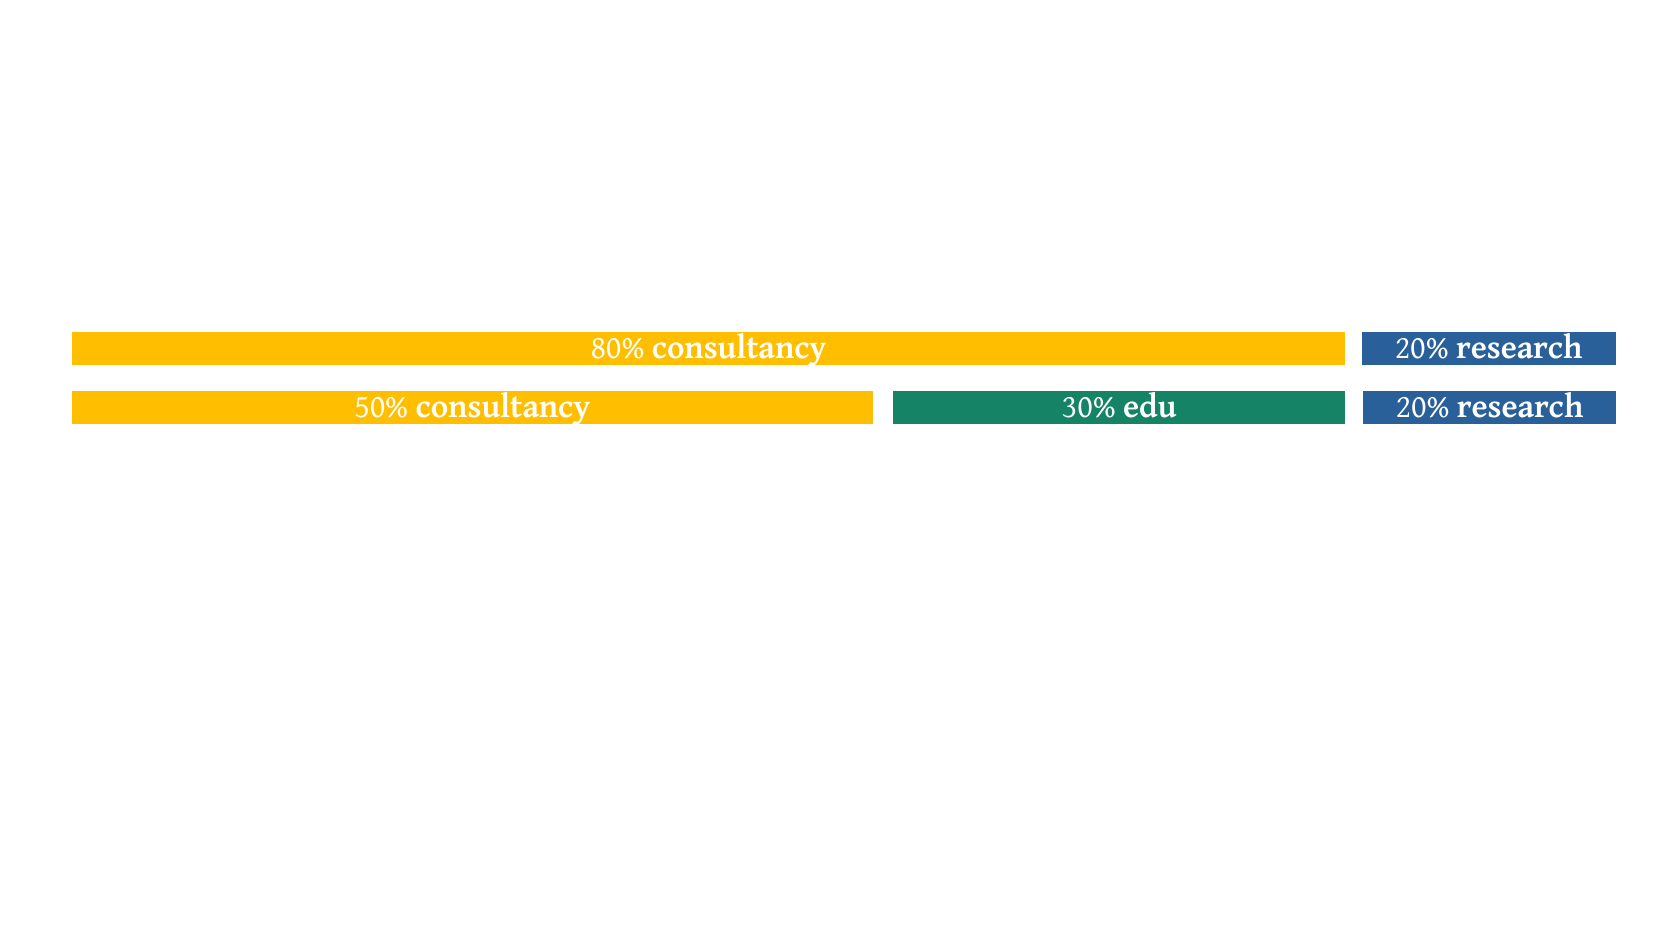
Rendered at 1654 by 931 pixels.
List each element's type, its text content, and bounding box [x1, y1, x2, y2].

text_box 30% edu [891, 389, 1347, 426]
text_box 20% research [1360, 330, 1617, 367]
text_box 50% consultancy [70, 389, 875, 426]
text_box 80% consultancy [70, 330, 1347, 367]
text_box 20% research [1362, 389, 1617, 426]
